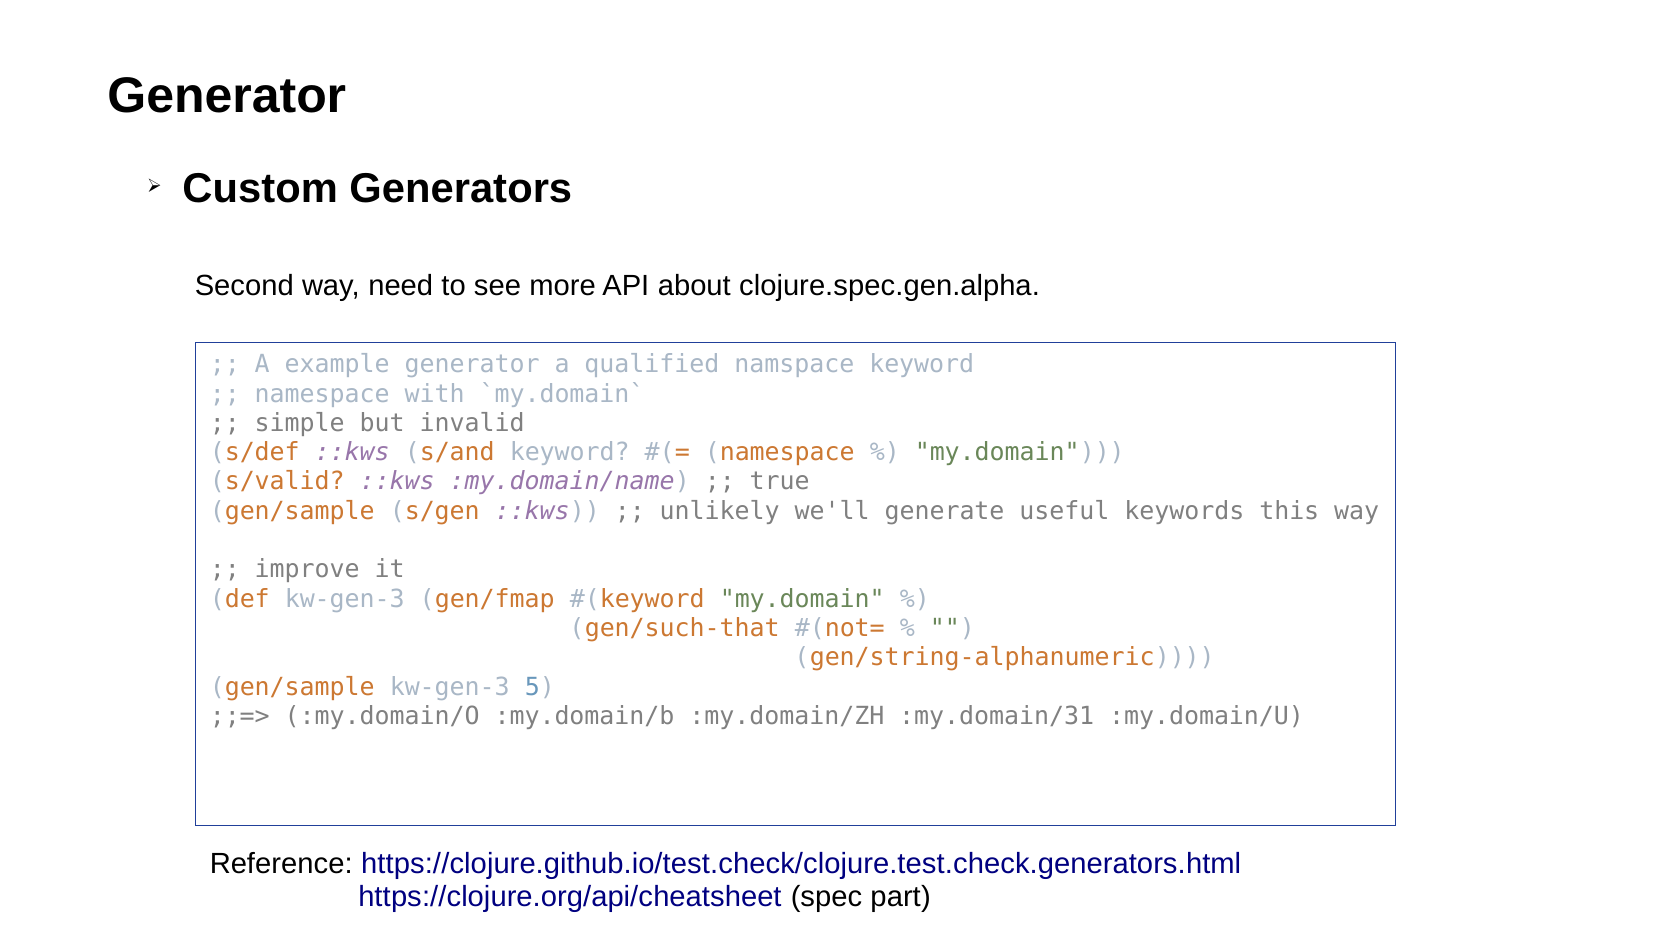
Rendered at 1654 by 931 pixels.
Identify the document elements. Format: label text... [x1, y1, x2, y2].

text_box Custom Generators [132, 157, 733, 220]
text_box Second way, need to see more API about clojure.spec.gen.alpha. [180, 261, 1546, 319]
text_box Generator [92, 60, 858, 131]
text_box Reference: https://clojure.github.io/test.check/clojure.test.check.generators.html https://clojure.org/api/cheatsheet (spec part) [195, 840, 1426, 921]
text_box ;; A example generator a qualified namspace keyword ;; namespace with `my.domain` ;; simple but invalid (s/def ::kws (s/and keyword? #(= (namespace %) "my.domain"))) (s/valid? ::kws :my.domain/name) ;; true (gen/sample (s/gen ::kws)) ;; unlikely we'll generate useful keywords this way ;; improve it (def kw-gen-3 (gen/fmap #(keyword "my.domain" %) (gen/such-that #(not= % "") (gen/string-alphanumeric)))) (gen/sample kw-gen-3 5) ;;=> (:my.domain/O :my.domain/b :my.domain/ZH :my.domain/31 :my.domain/U) [195, 342, 1396, 826]
